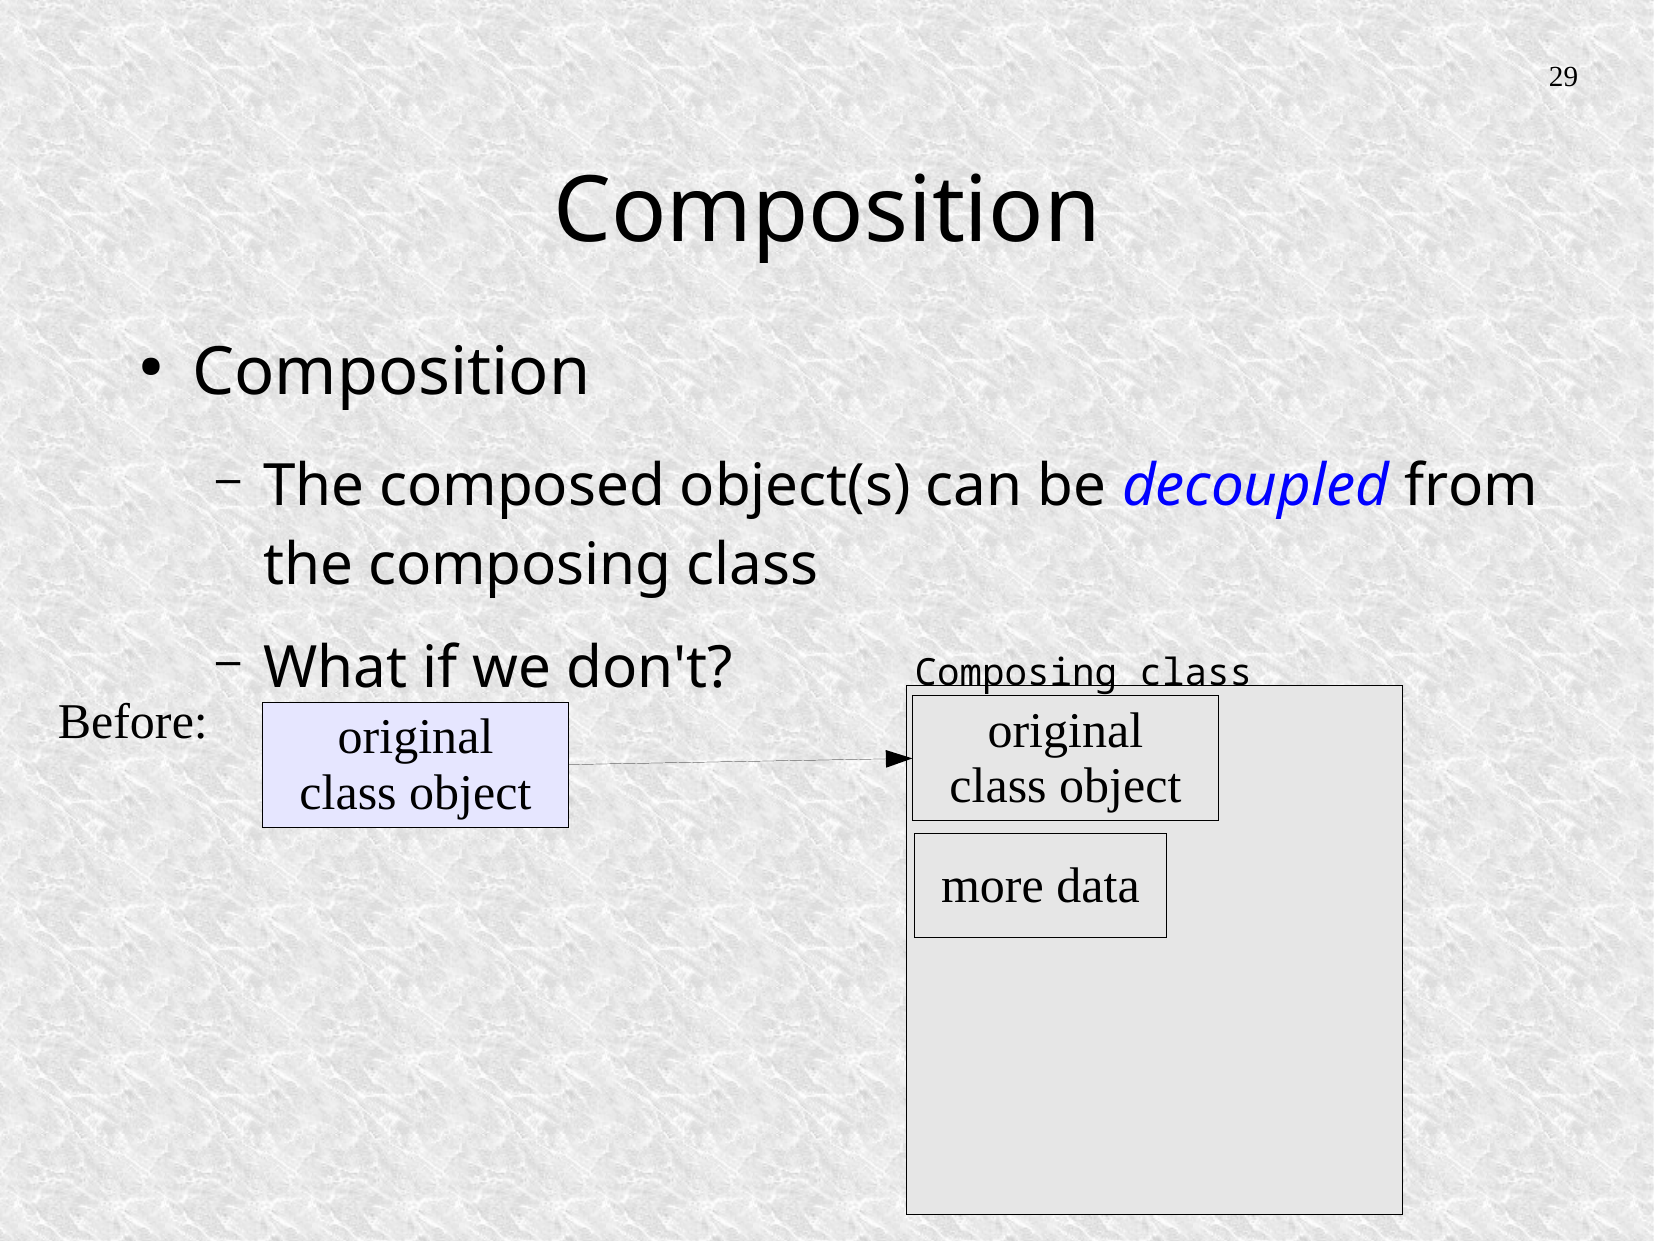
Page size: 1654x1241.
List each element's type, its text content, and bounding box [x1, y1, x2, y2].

picture [0, 0, 1654, 1241]
text_box [906, 685, 1403, 1215]
list Composition The composed object(s) can be decoupled from the composing class What if we don't? [121, 323, 1575, 1162]
text_box original class object [262, 702, 569, 828]
text_box original class object [912, 695, 1219, 821]
title Composition [121, 102, 1534, 311]
text_box Composing class [914, 645, 1253, 690]
text_box Before: [57, 694, 209, 750]
text_box more data [914, 833, 1167, 938]
